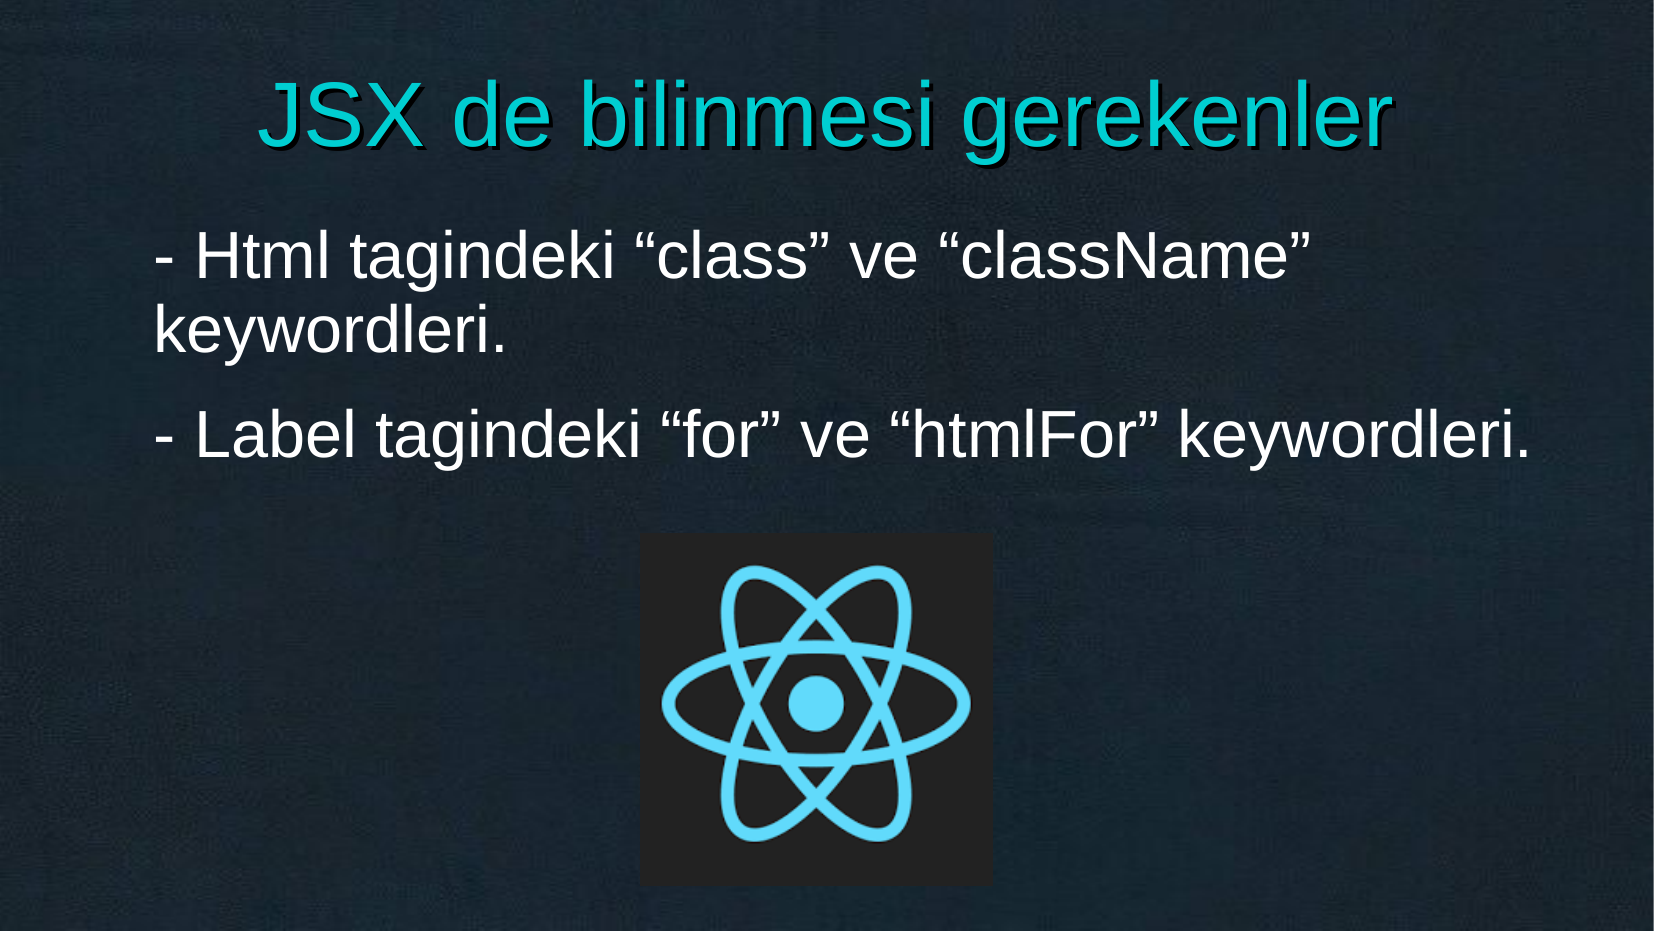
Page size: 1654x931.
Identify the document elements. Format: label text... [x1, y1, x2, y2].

picture [0, 0, 1654, 931]
title JSX de bilinmesi gerekenler [82, 37, 1571, 193]
list - Html tagindeki “class” ve “className” keywordleri. - Label tagindeki “for” ve “htmlFor” keywordleri. [82, 217, 1571, 758]
